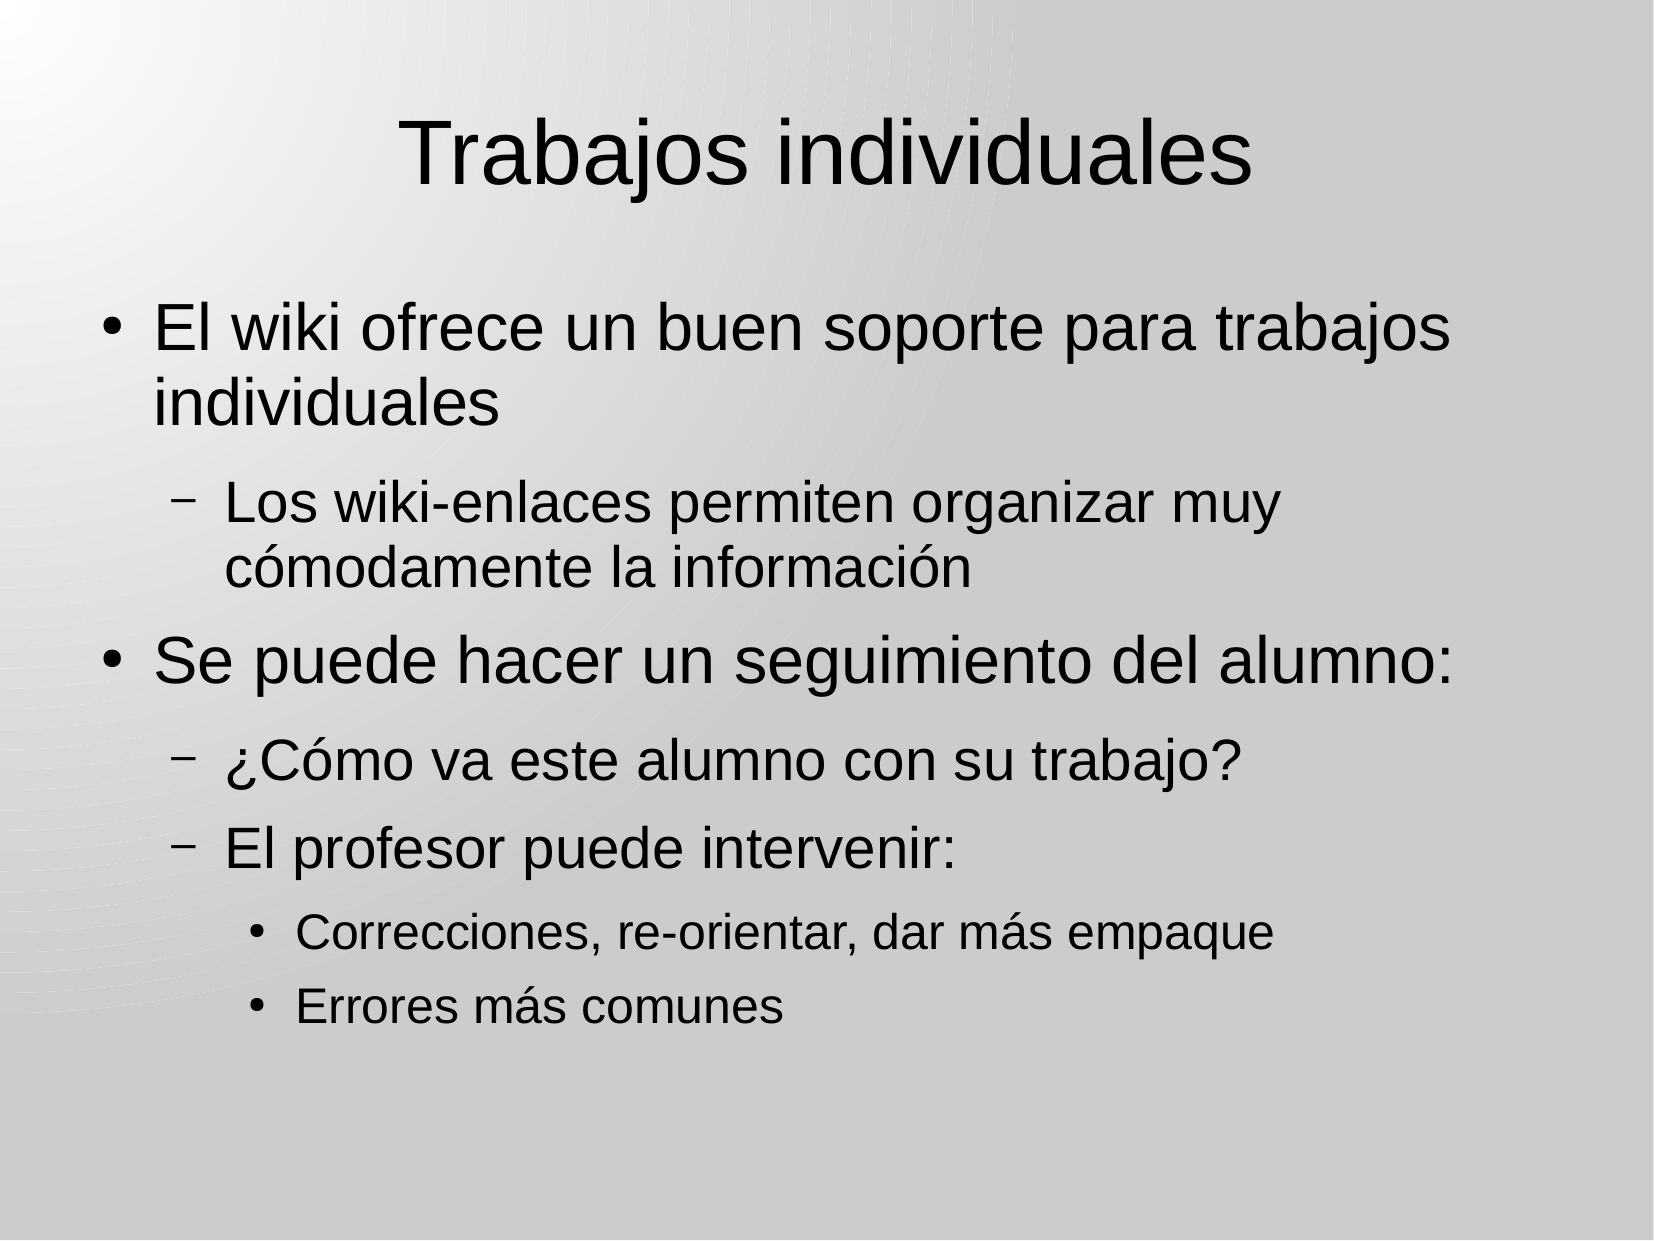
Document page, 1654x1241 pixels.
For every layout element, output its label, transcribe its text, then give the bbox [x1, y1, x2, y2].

title Trabajos individuales [82, 49, 1571, 257]
list El wiki ofrece un buen soporte para trabajos individuales Los wiki-enlaces permiten organizar muy cómodamente la información Se puede hacer un seguimiento del alumno: ¿Cómo va este alumno con su trabajo? El profesor puede intervenir: Correcciones, re-orientar, dar más empaque Errores más comunes [82, 290, 1538, 1109]
